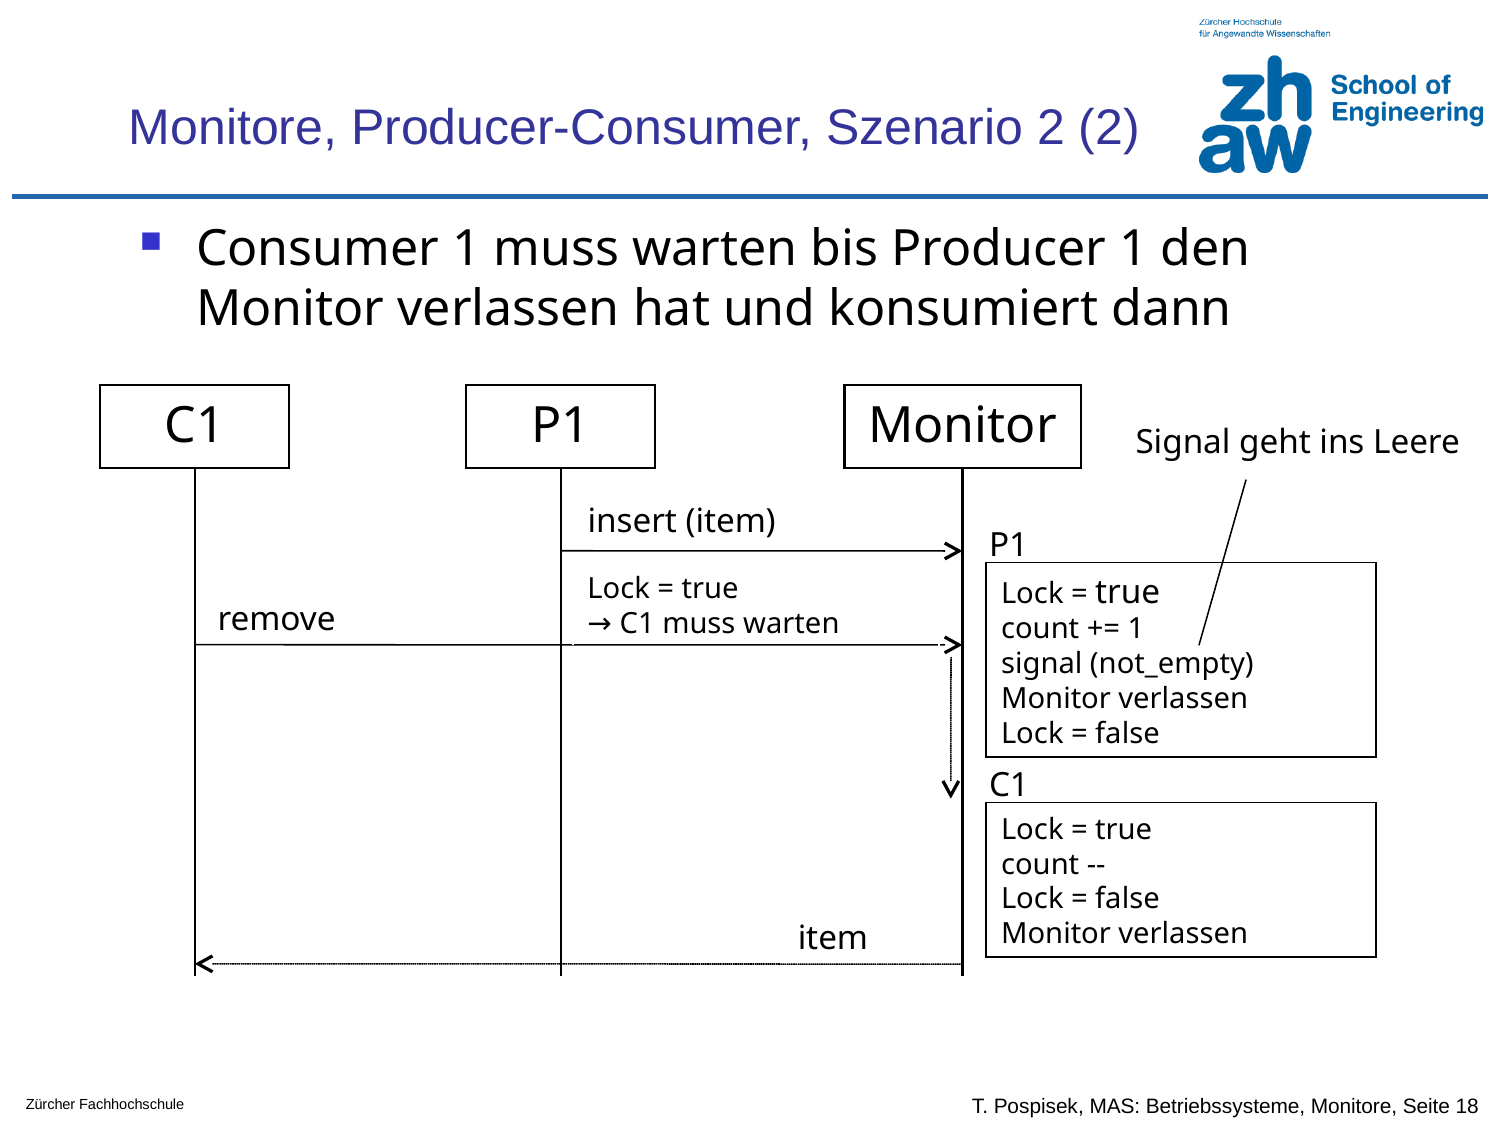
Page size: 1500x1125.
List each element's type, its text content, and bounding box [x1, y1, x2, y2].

text_box C1 [974, 755, 1116, 811]
text_box P1 [974, 515, 1116, 571]
text_box C1 [100, 385, 290, 468]
text_box P1 [466, 385, 656, 468]
picture [1199, 19, 1483, 173]
title Monitore, Producer-Consumer, Szenario 2 (2) [99, 50, 1379, 163]
text_box Lock = true → C1 muss warten [572, 562, 939, 648]
text_box Monitor [844, 385, 1081, 468]
text_box Consumer 1 muss warten bis Producer 1 den Monitor verlassen hat und konsumiert dann [125, 207, 1353, 343]
text_box Signal geht ins Leere [1120, 412, 1476, 468]
text_box remove [203, 589, 351, 645]
text_box Lock = true count -- Lock = false Monitor verlassen [986, 802, 1376, 958]
text_box Lock = true count += 1 signal (not_empty) Monitor verlassen Lock = false [986, 562, 1376, 758]
text_box insert (item) [572, 491, 833, 547]
text_box item [783, 908, 883, 964]
